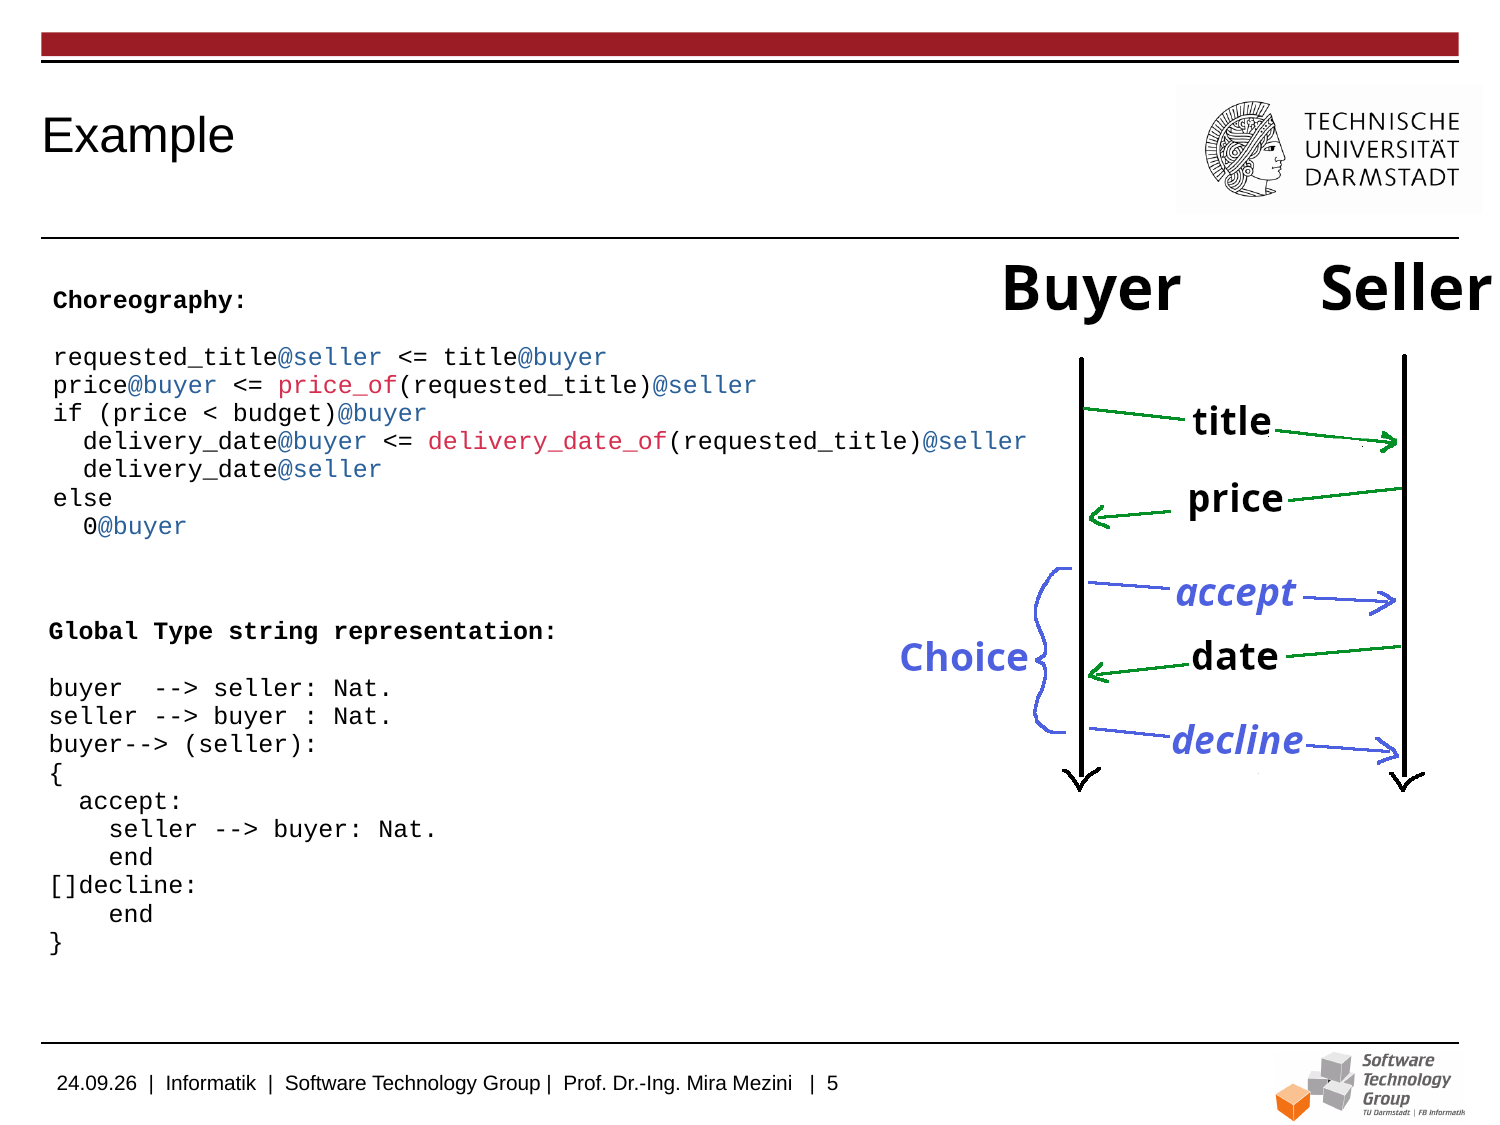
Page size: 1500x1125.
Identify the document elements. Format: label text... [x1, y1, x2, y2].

picture [1275, 1051, 1465, 1122]
text_box Global Type string representation: buyer --> seller: Nat. seller --> buyer : Nat. buyer--> (seller): { accept: seller --> buyer: Nat. end []decline: end } [33, 611, 613, 966]
picture [899, 256, 1500, 804]
text_box Choreography: requested_title@seller <= title@buyer price@buyer <= price_of(requested_title)@seller if (price < budget)@buyer delivery_date@buyer <= delivery_date_of(requested_title)@seller delivery_date@seller else 0@buyer [38, 280, 1182, 550]
title Example [41, 60, 1131, 211]
